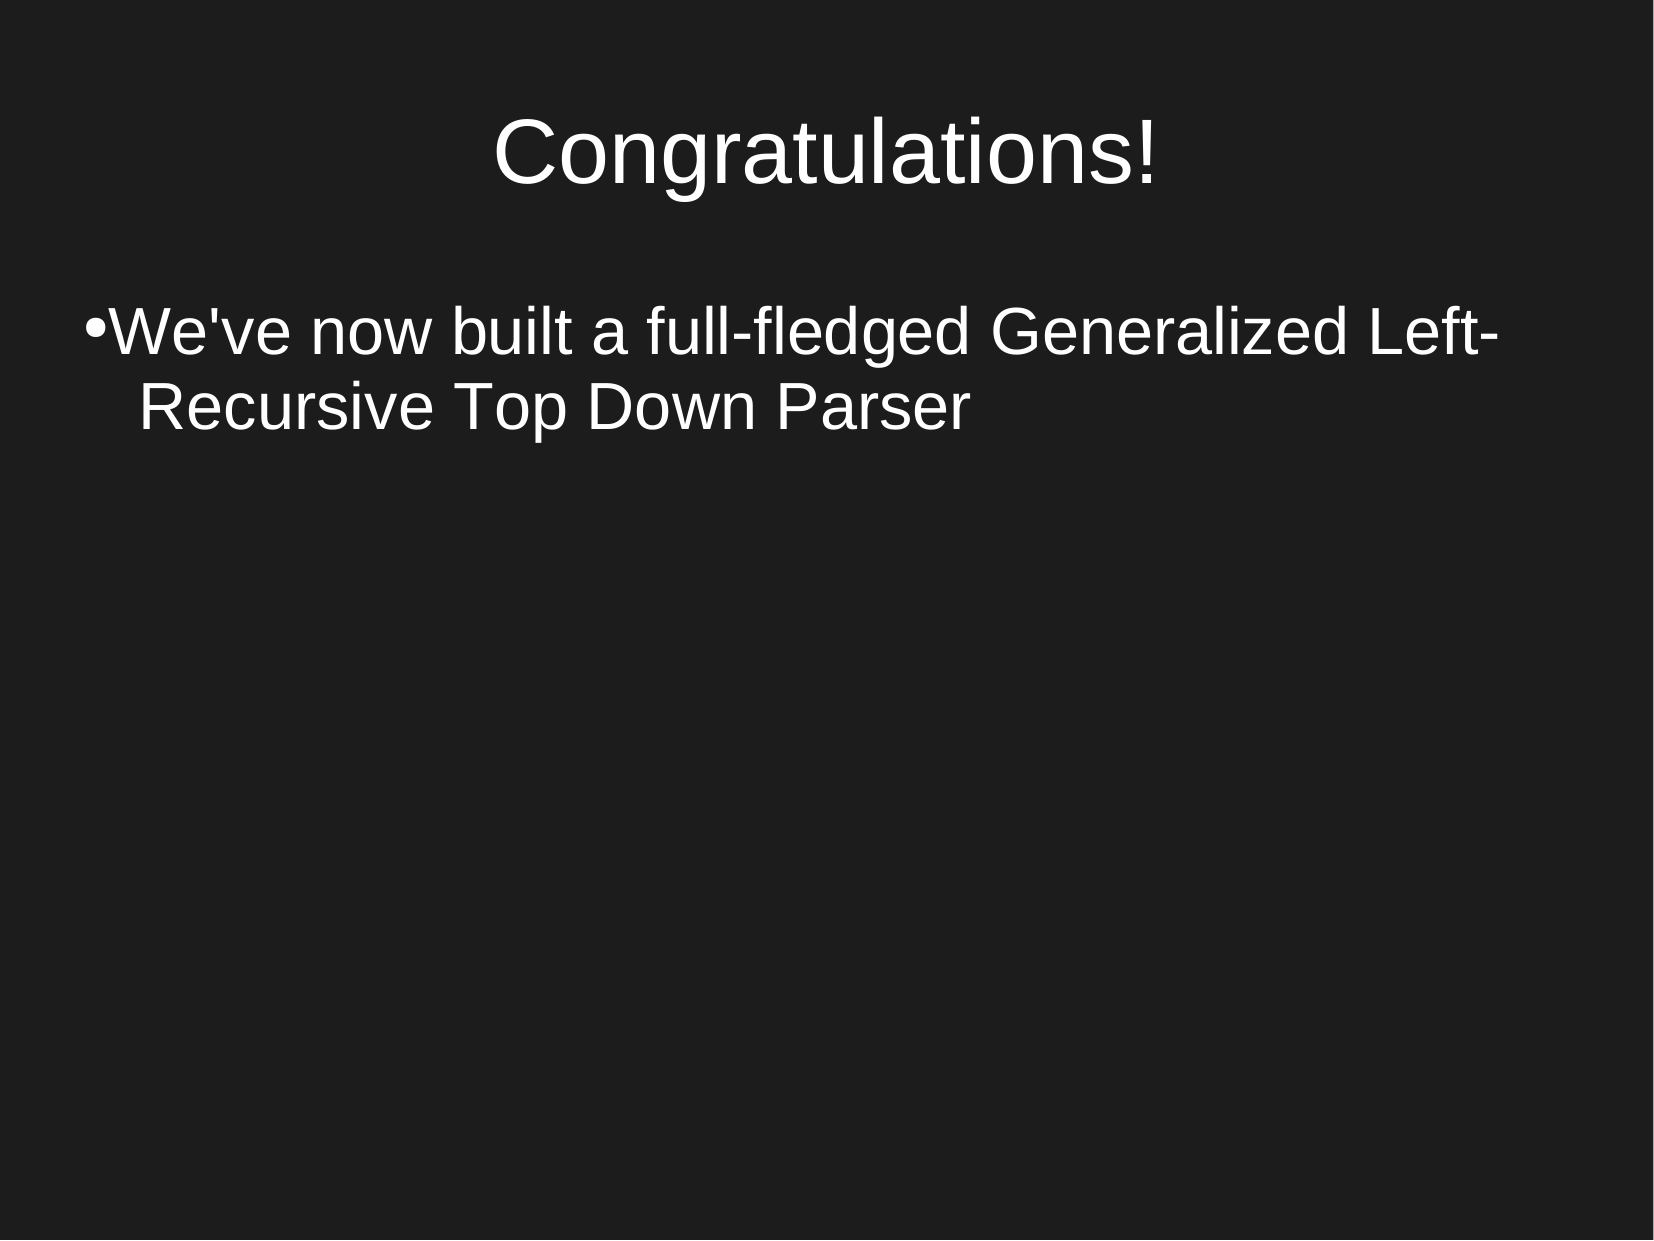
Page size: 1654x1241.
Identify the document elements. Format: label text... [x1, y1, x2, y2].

list We've now built a full-fledged Generalized Left-Recursive Top Down Parser [82, 290, 1571, 1009]
title Congratulations! [82, 49, 1571, 256]
